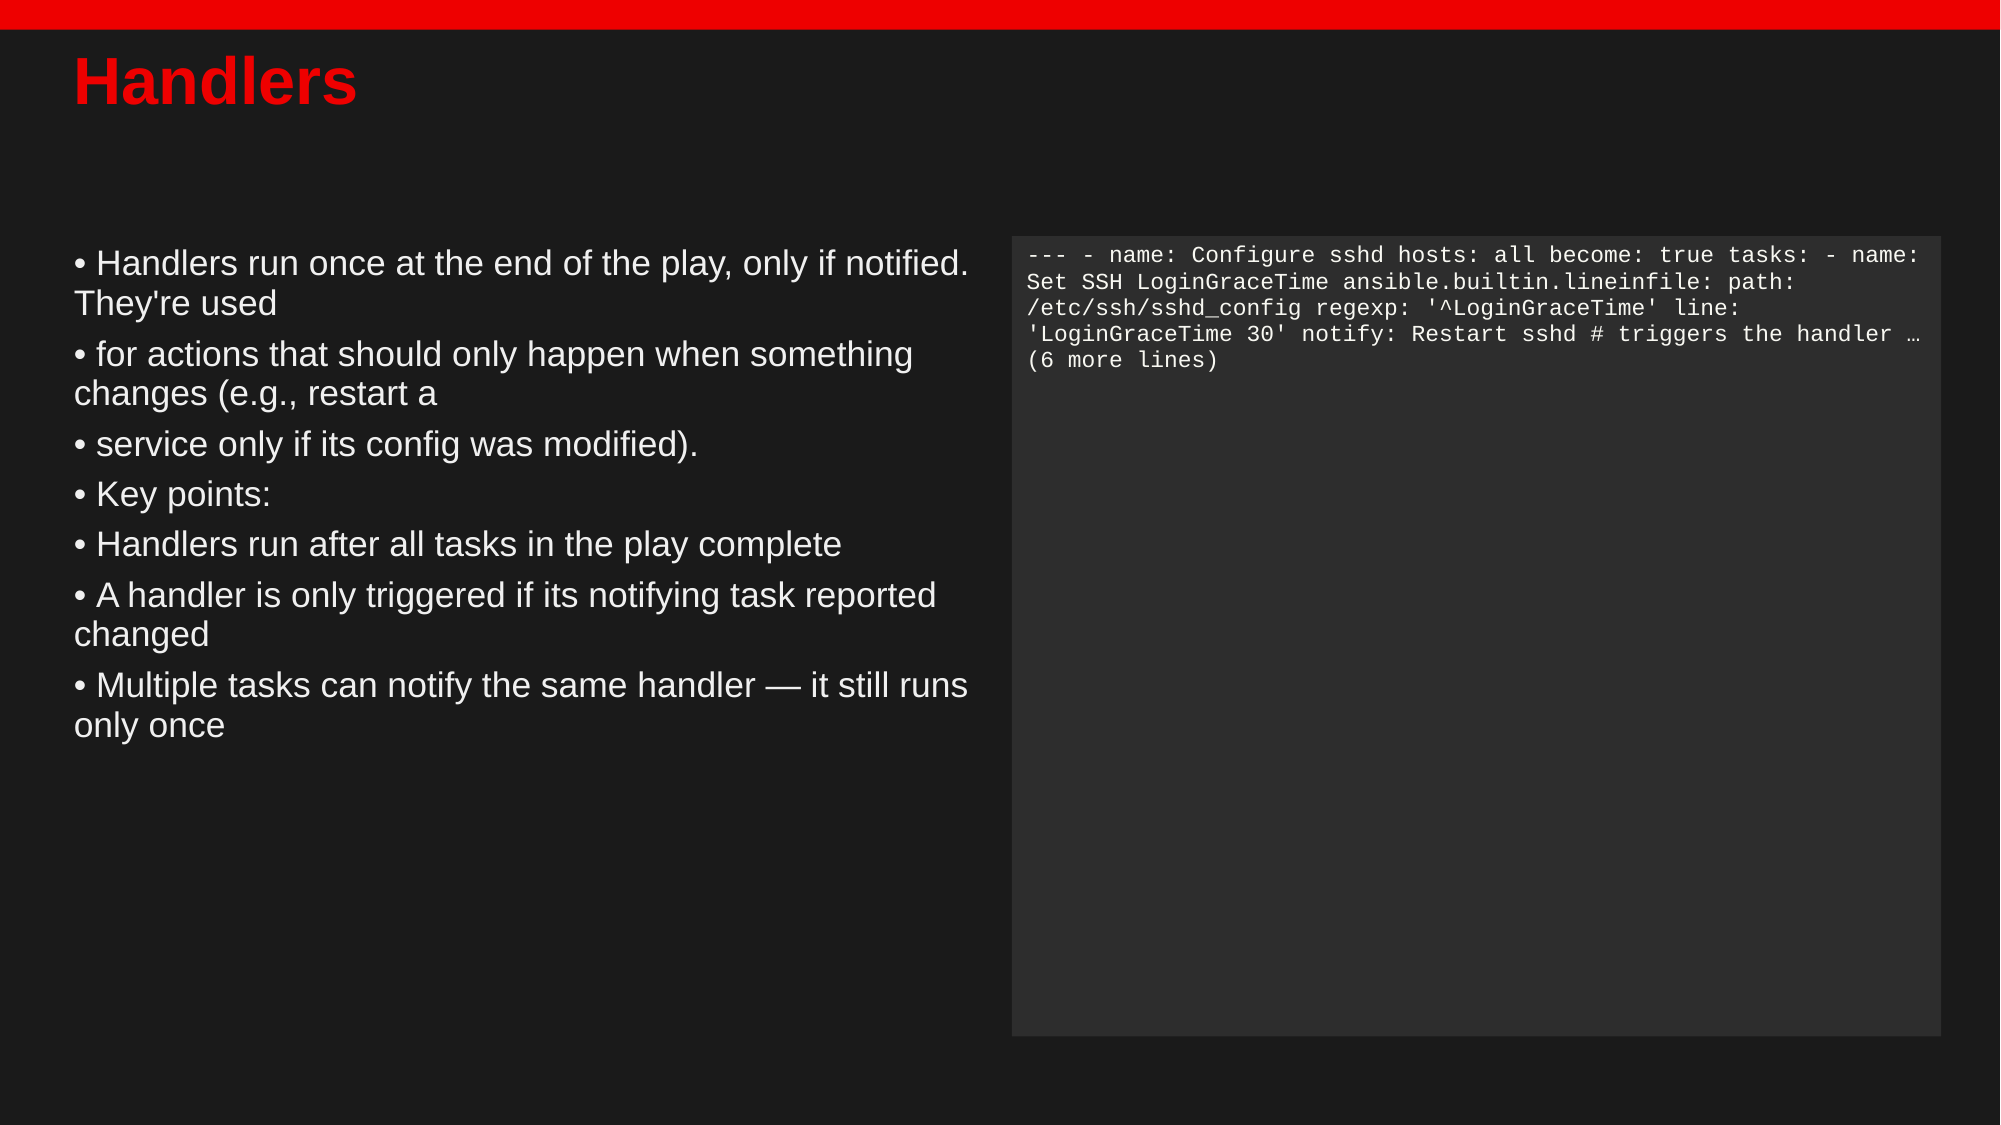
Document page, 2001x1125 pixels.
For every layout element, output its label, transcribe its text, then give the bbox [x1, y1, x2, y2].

text_box • Handlers run once at the end of the play, only if notified. They're used • for actions that should only happen when something changes (e.g., restart a • service only if its config was modified). • Key points: • Handlers run after all tasks in the play complete • A handler is only triggered if its notifying task reported changed • Multiple tasks can notify the same handler — it still runs only once [59, 236, 989, 1037]
text_box [0, 0, 2001, 30]
text_box --- - name: Configure sshd hosts: all become: true tasks: - name: Set SSH LoginGraceTime ansible.builtin.lineinfile: path: /etc/ssh/sshd_config regexp: '^LoginGraceTime' line: 'LoginGraceTime 30' notify: Restart sshd # triggers the handler … (6 more lines) [1011, 236, 1942, 1037]
text_box Handlers [59, 36, 1942, 208]
